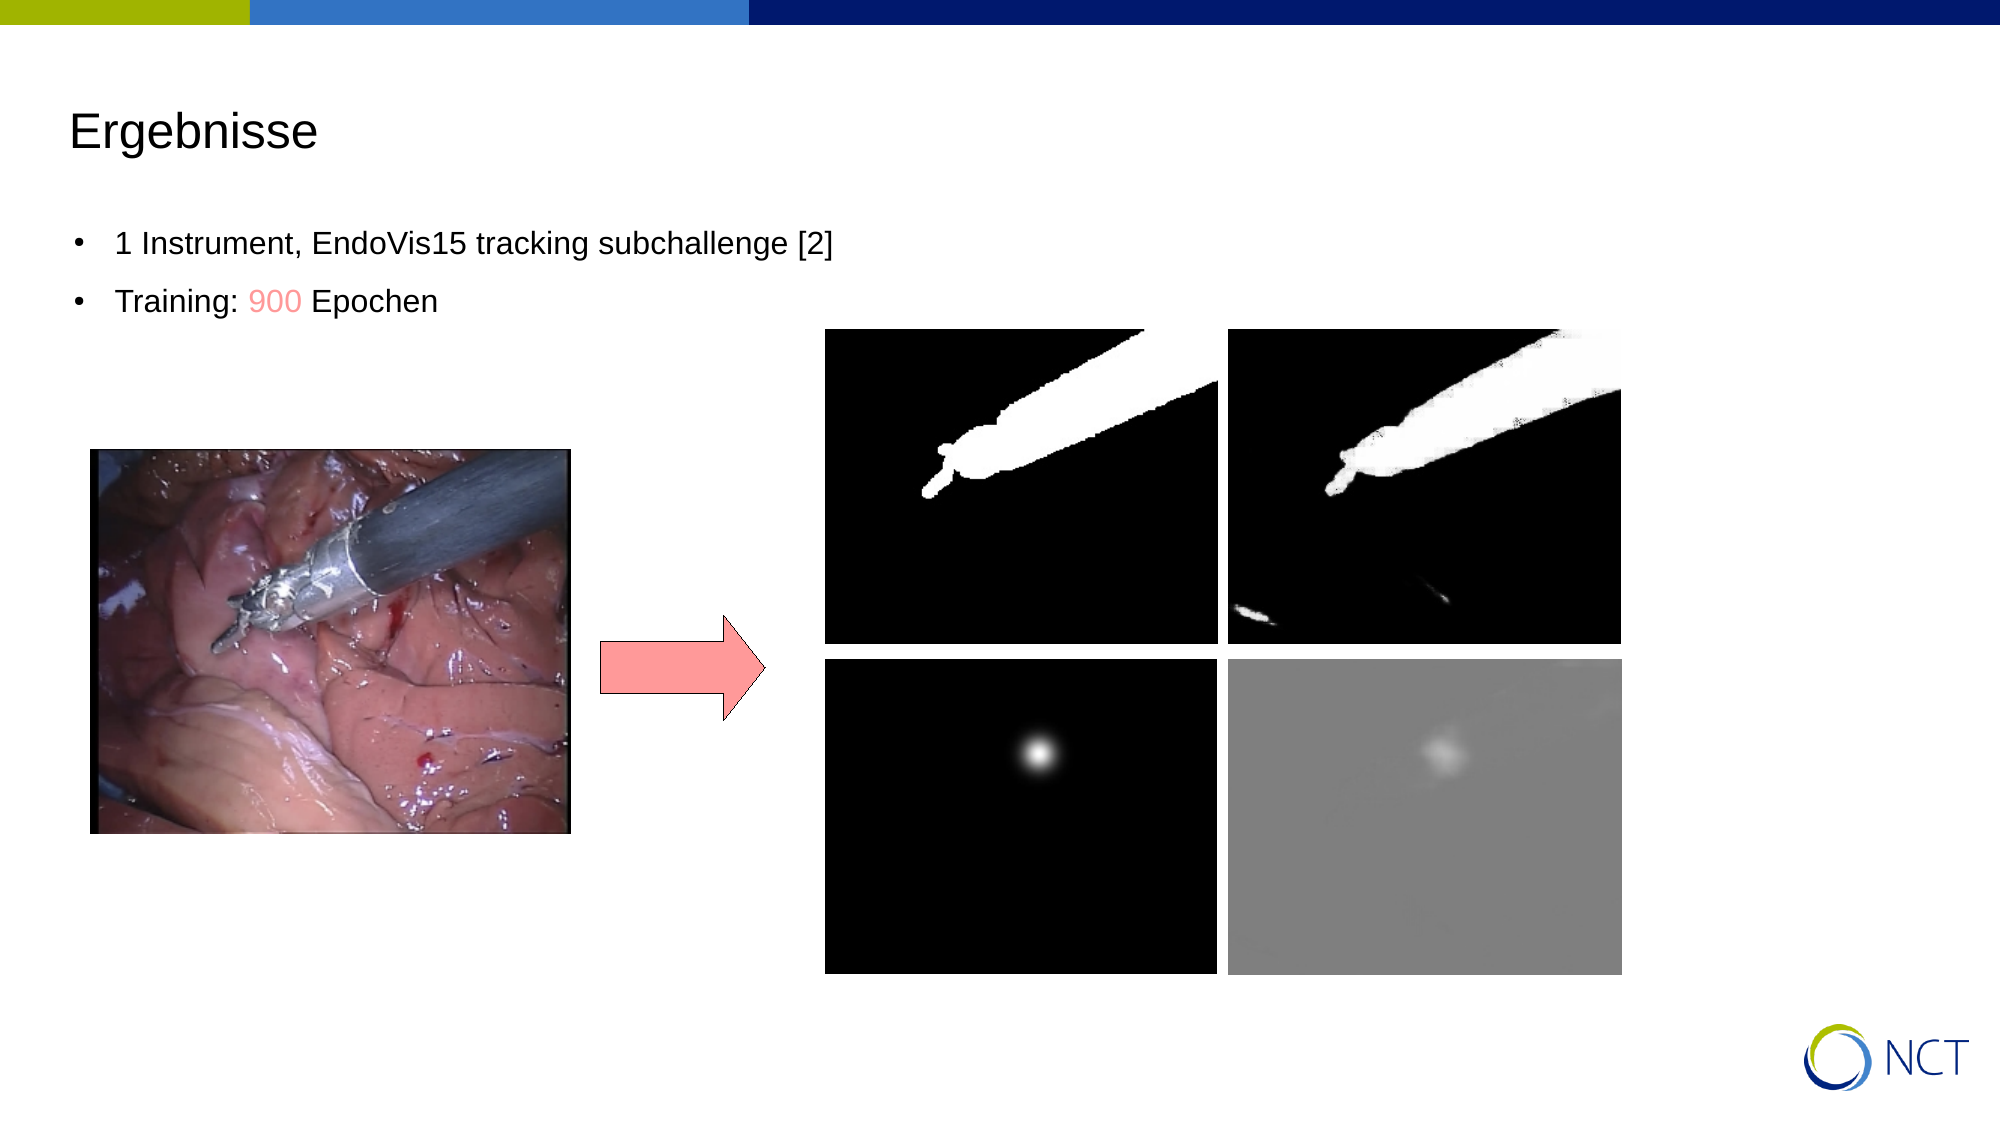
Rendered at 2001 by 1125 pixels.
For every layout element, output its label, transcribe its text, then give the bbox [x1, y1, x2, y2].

picture [1228, 329, 1621, 644]
picture [90, 449, 571, 834]
title Ergebnisse [68, 37, 1861, 225]
picture [1228, 659, 1622, 975]
picture [825, 329, 1218, 644]
picture [1804, 1024, 1969, 1091]
text_box [600, 615, 766, 721]
list 1 Instrument, EndoVis15 tracking subchallenge [2] Training: 900 Epochen [60, 224, 1852, 321]
picture [825, 659, 1217, 974]
